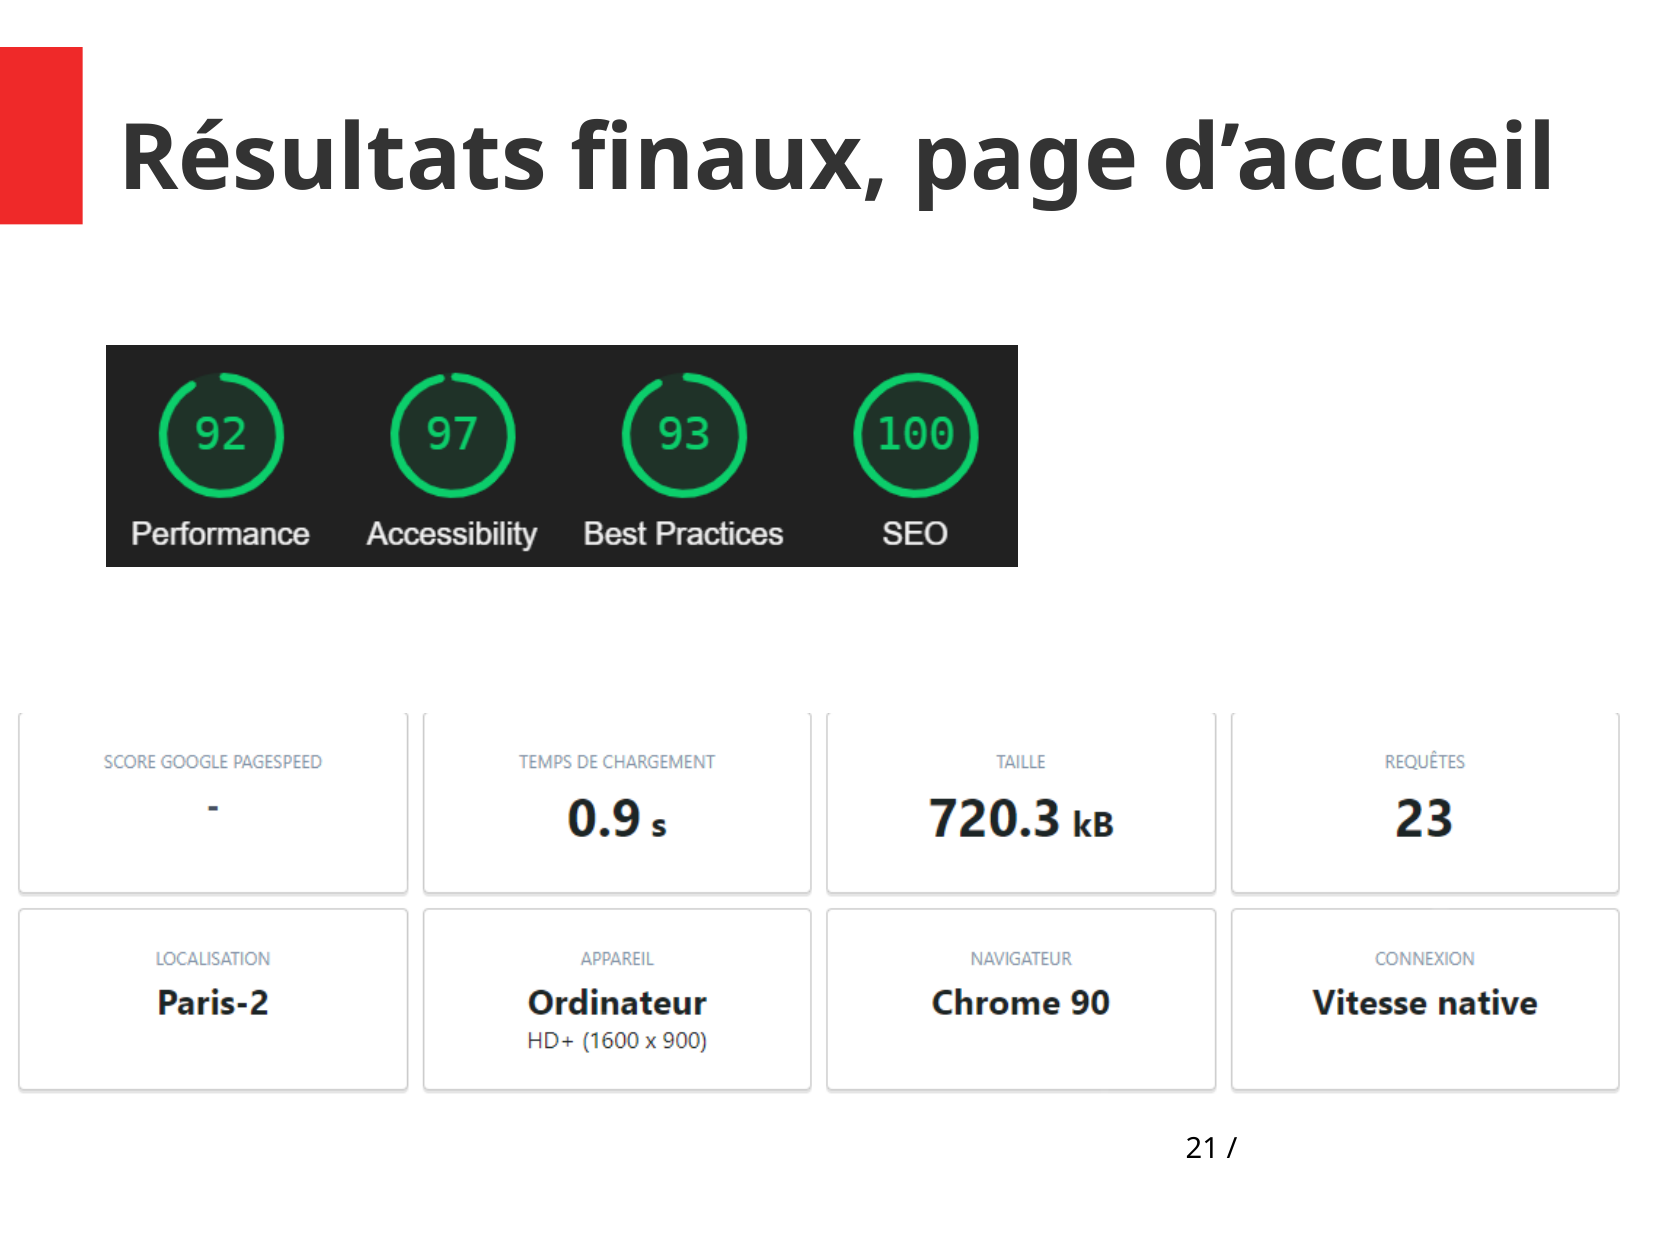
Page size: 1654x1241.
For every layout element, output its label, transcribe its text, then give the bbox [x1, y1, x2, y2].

picture [106, 345, 1018, 567]
text_box / [1185, 1133, 1571, 1216]
title Résultats finaux, page d’accueil [118, 27, 1571, 278]
picture [0, 713, 1652, 1133]
